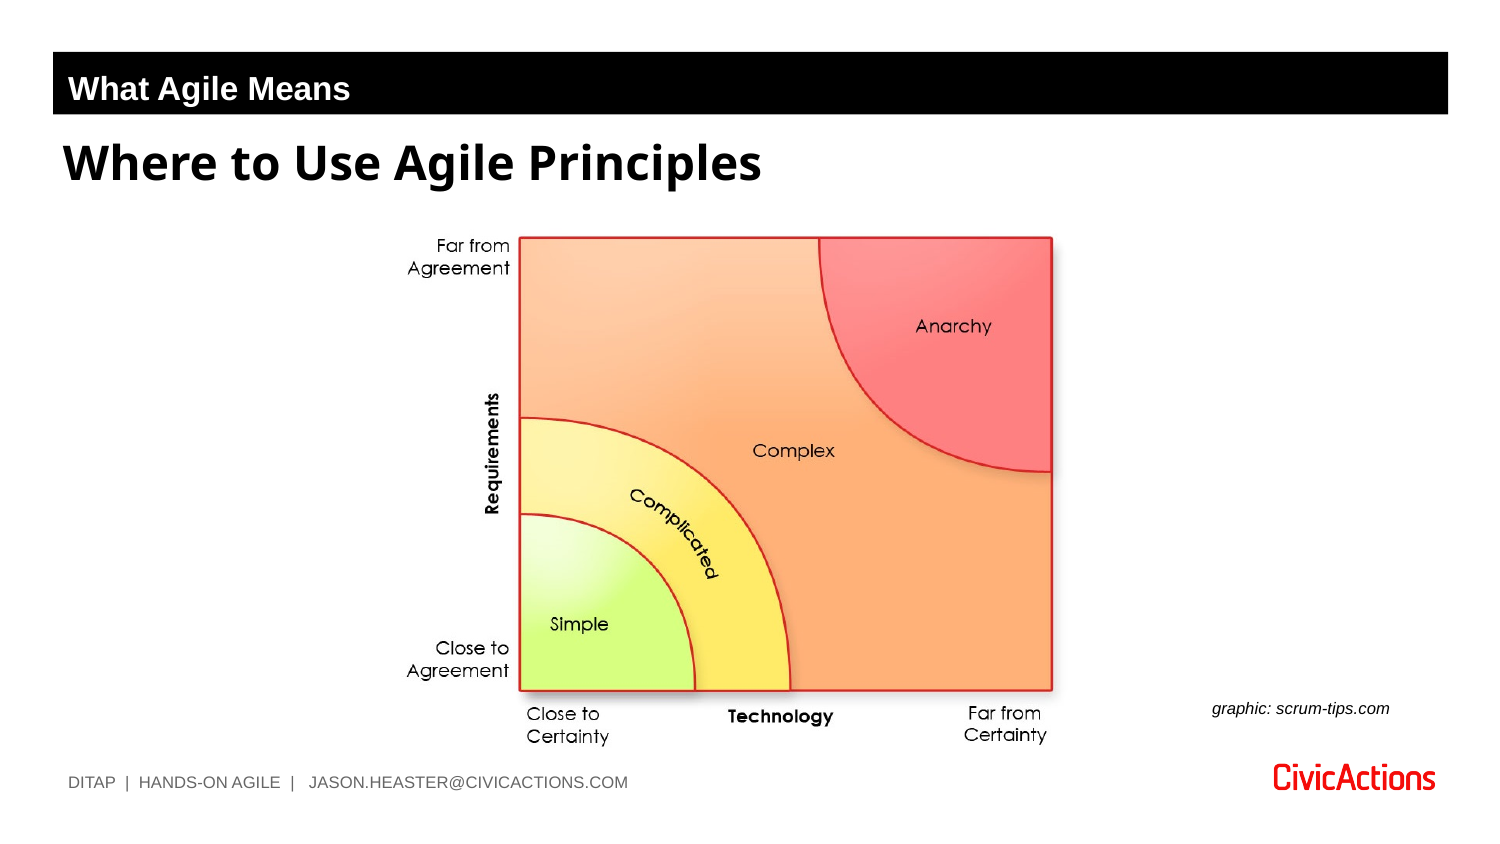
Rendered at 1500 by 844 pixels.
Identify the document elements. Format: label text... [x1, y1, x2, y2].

picture [388, 223, 1112, 757]
picture [1271, 758, 1438, 795]
title What Agile Means [53, 51, 1449, 115]
list Where to Use Agile Principles [53, 123, 1449, 215]
text_box graphic: scrum-tips.com [1196, 683, 1476, 731]
